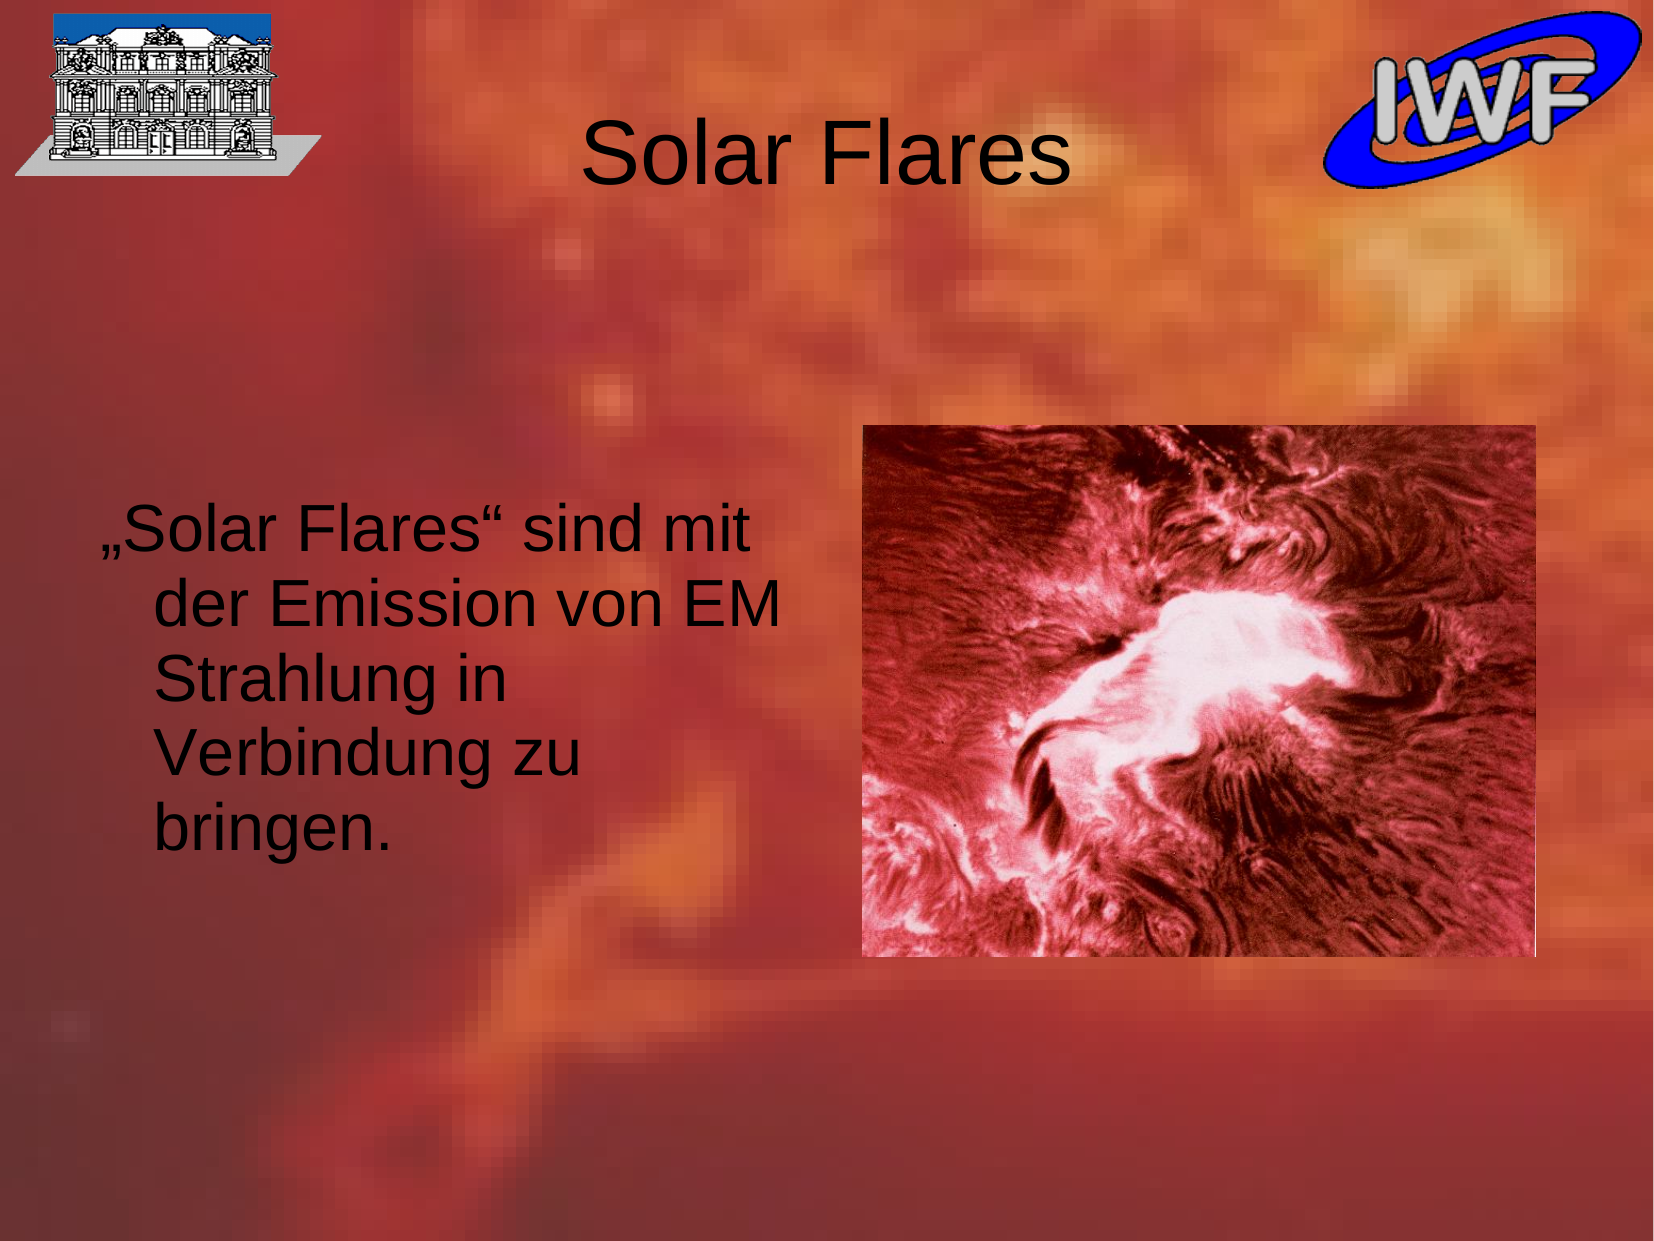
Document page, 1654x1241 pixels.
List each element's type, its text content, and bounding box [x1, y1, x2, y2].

picture [0, 0, 1654, 1241]
title Solar Flares [82, 49, 1571, 257]
list „Solar Flares“ sind mit der Emission von EM Strahlung in Verbindung zu bringen. [82, 490, 809, 865]
